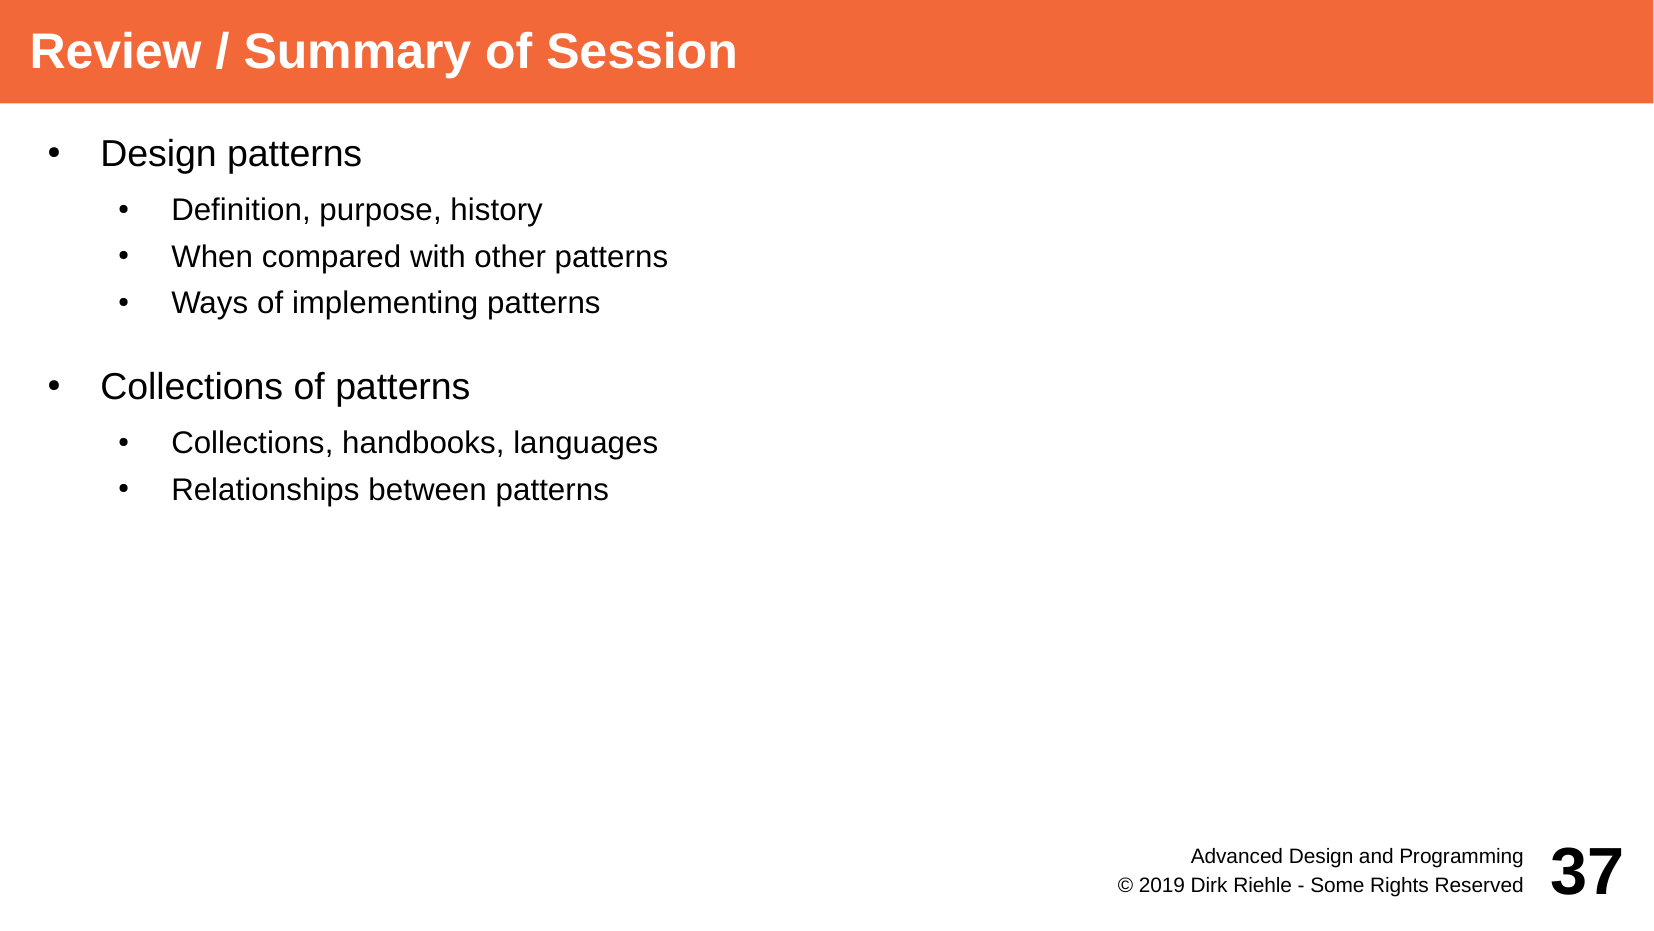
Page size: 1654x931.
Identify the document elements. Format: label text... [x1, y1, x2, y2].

title Review / Summary of Session [0, 0, 1654, 104]
list Design patterns Definition, purpose, history When compared with other patterns Ways of implementing patterns Collections of patterns Collections, handbooks, languages Relationships between patterns [29, 132, 1625, 813]
